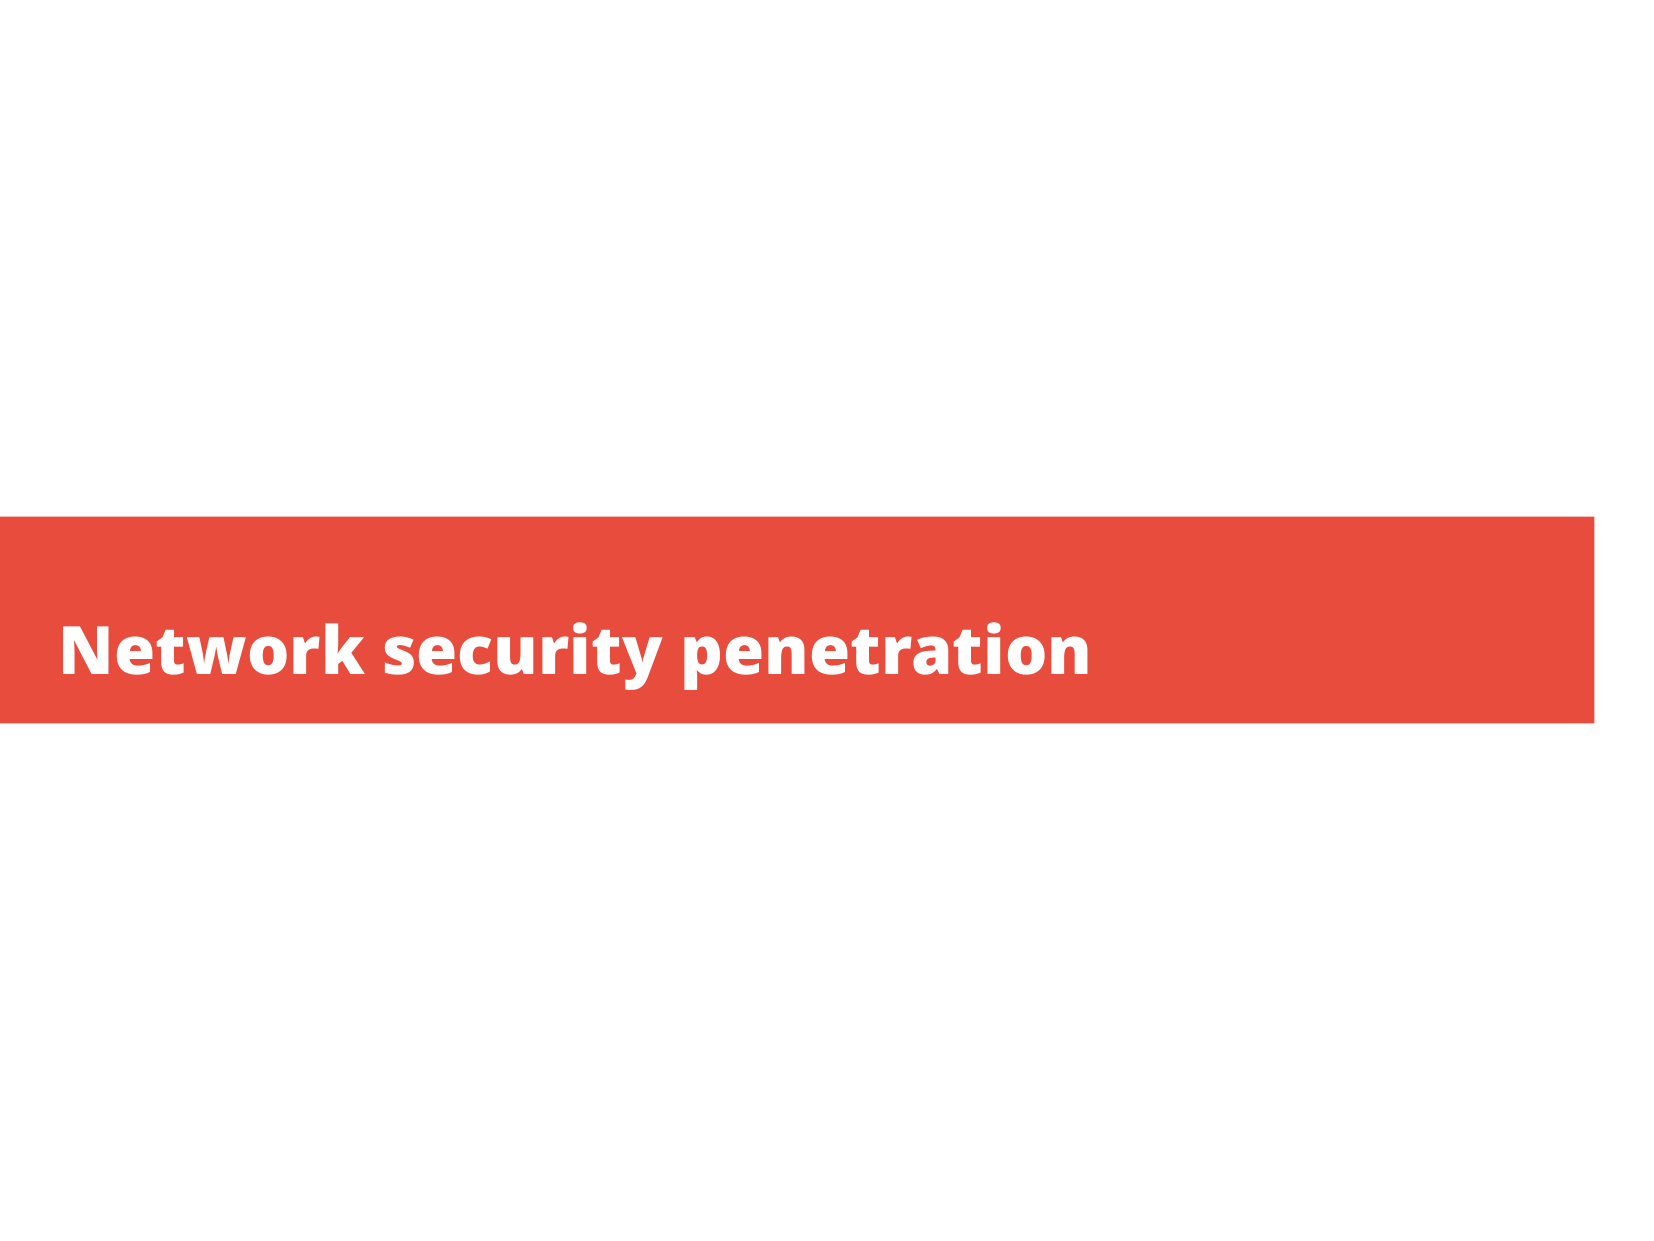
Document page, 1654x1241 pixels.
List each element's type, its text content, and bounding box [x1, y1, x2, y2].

title Network security penetration [59, 546, 1595, 694]
